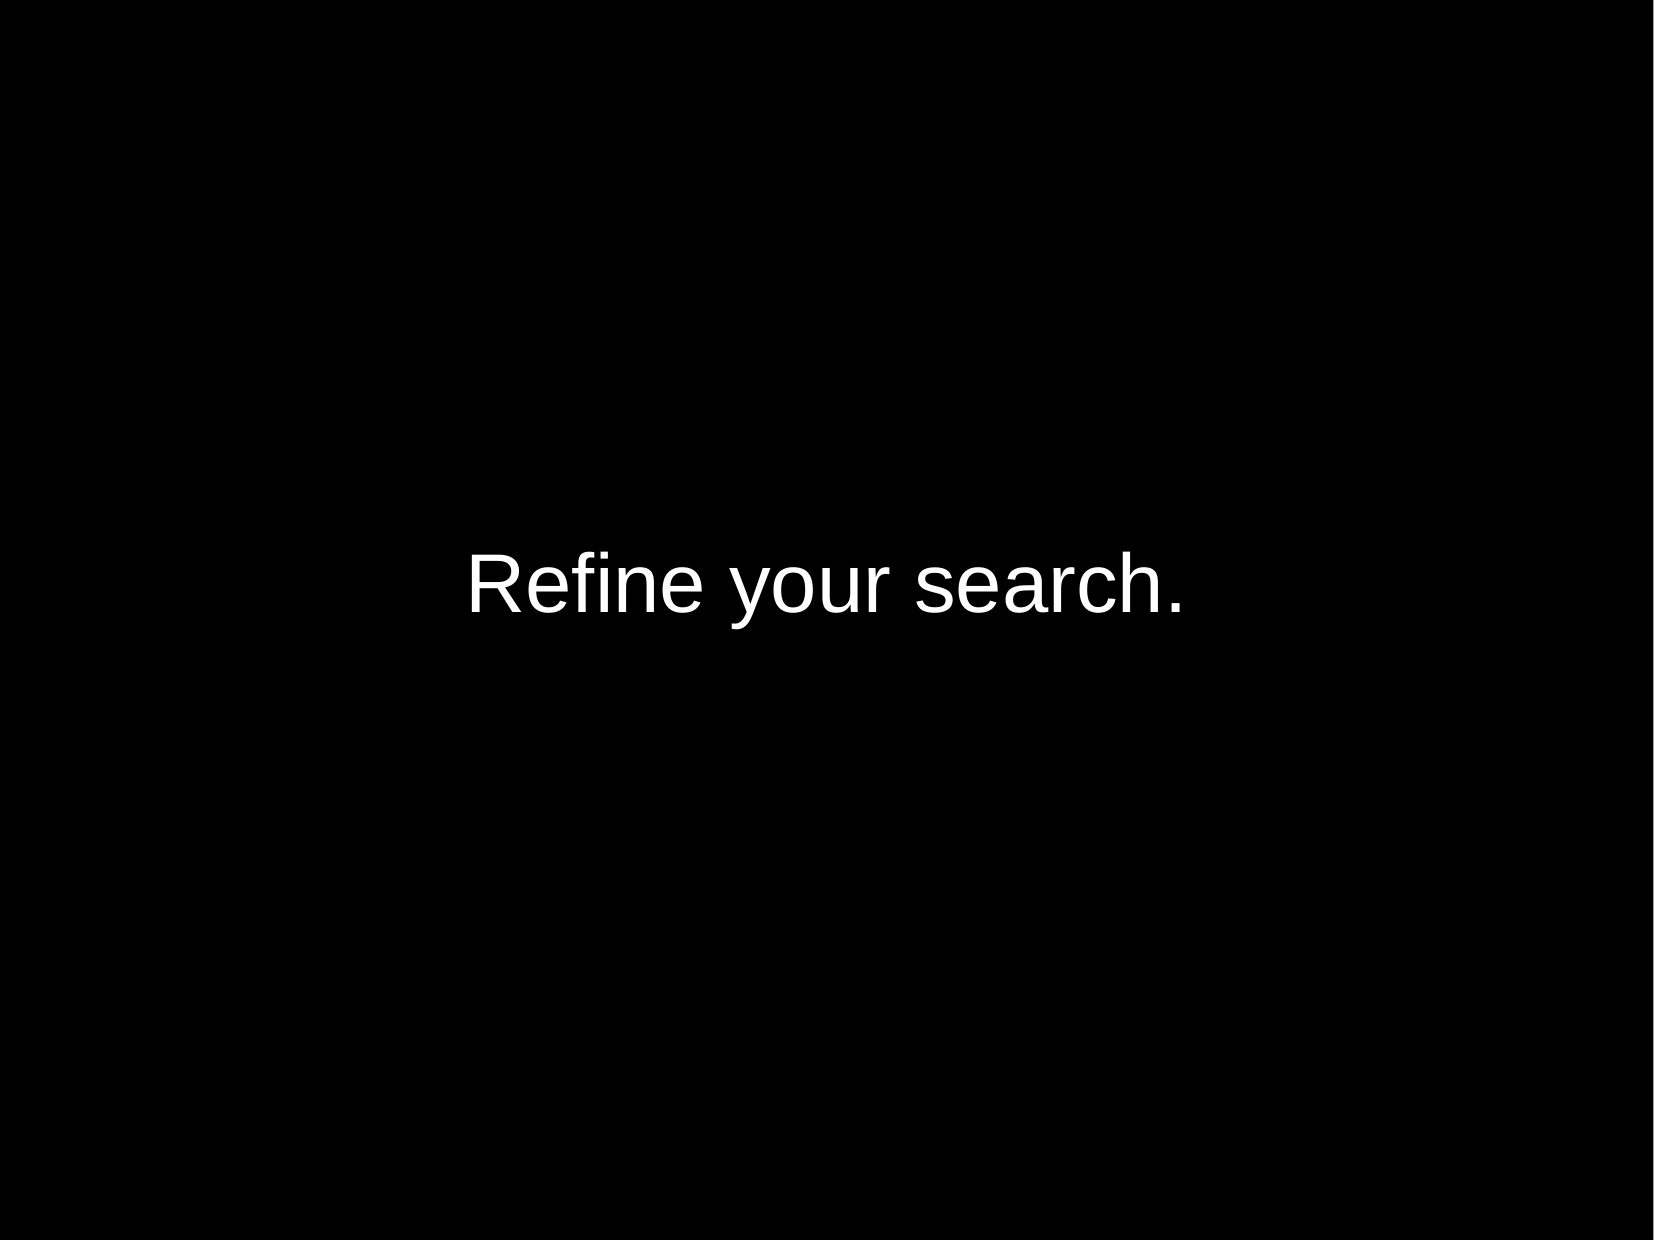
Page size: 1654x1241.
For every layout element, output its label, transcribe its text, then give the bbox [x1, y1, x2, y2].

subtitle Refine your search. [82, 49, 1571, 1119]
